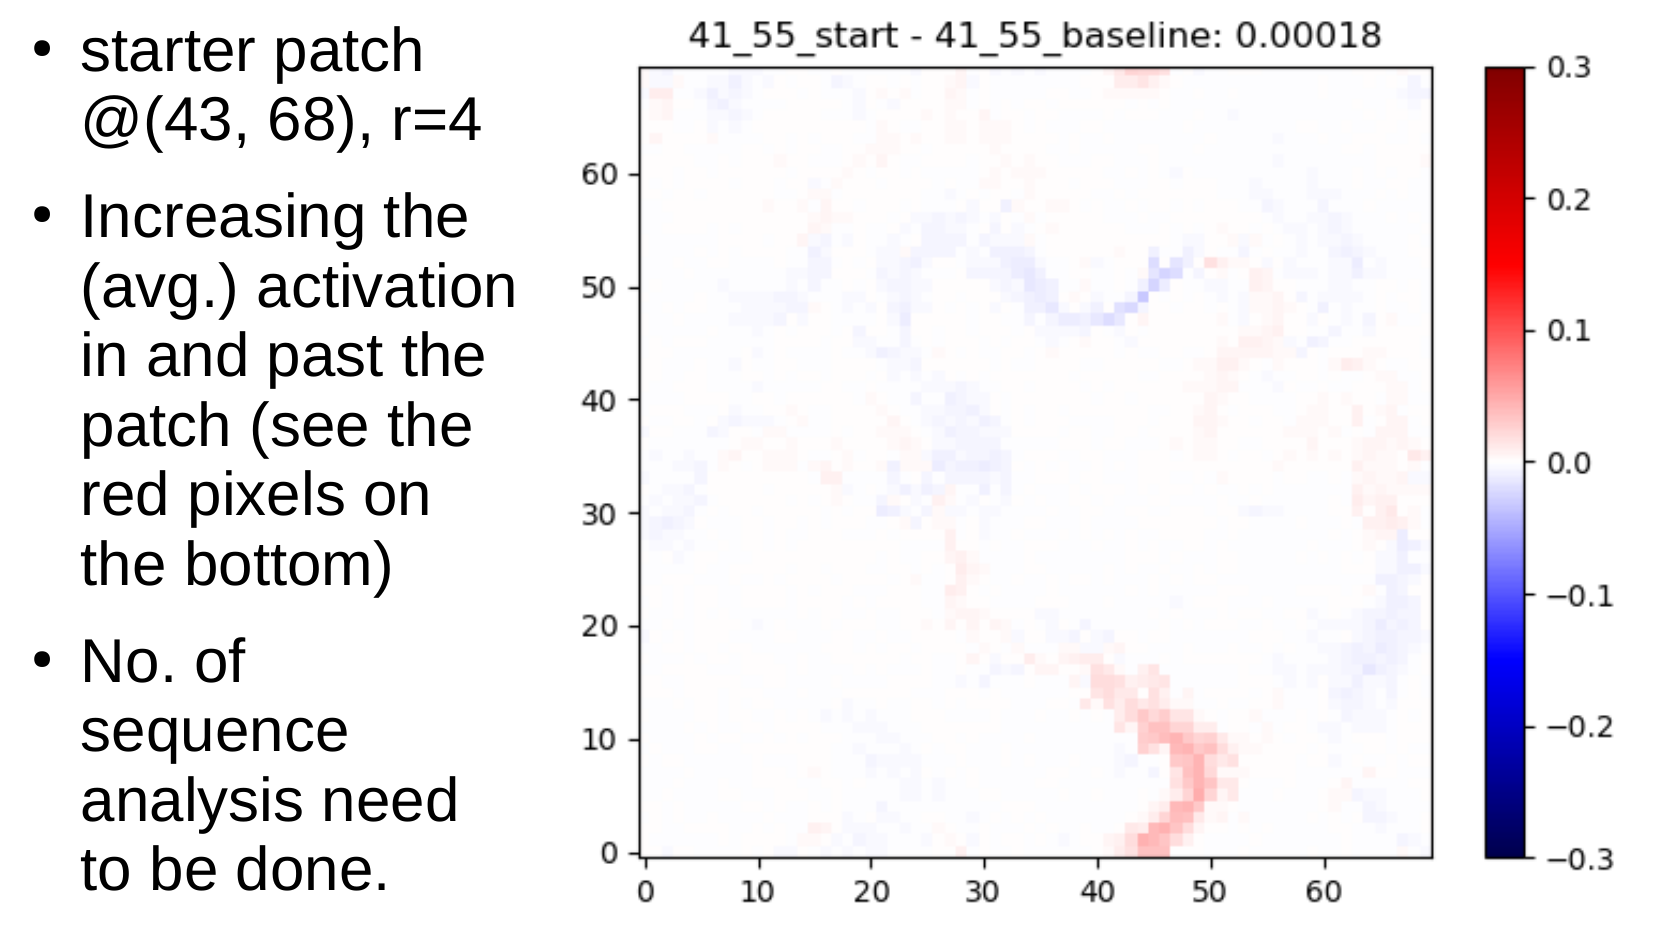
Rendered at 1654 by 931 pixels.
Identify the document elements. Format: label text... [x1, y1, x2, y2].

list starter patch @(43, 68), r=4 Increasing the (avg.) activation in and past the patch (see the red pixels on the bottom) No. of sequence analysis need to be done. [15, 15, 525, 916]
picture [525, 0, 1650, 931]
